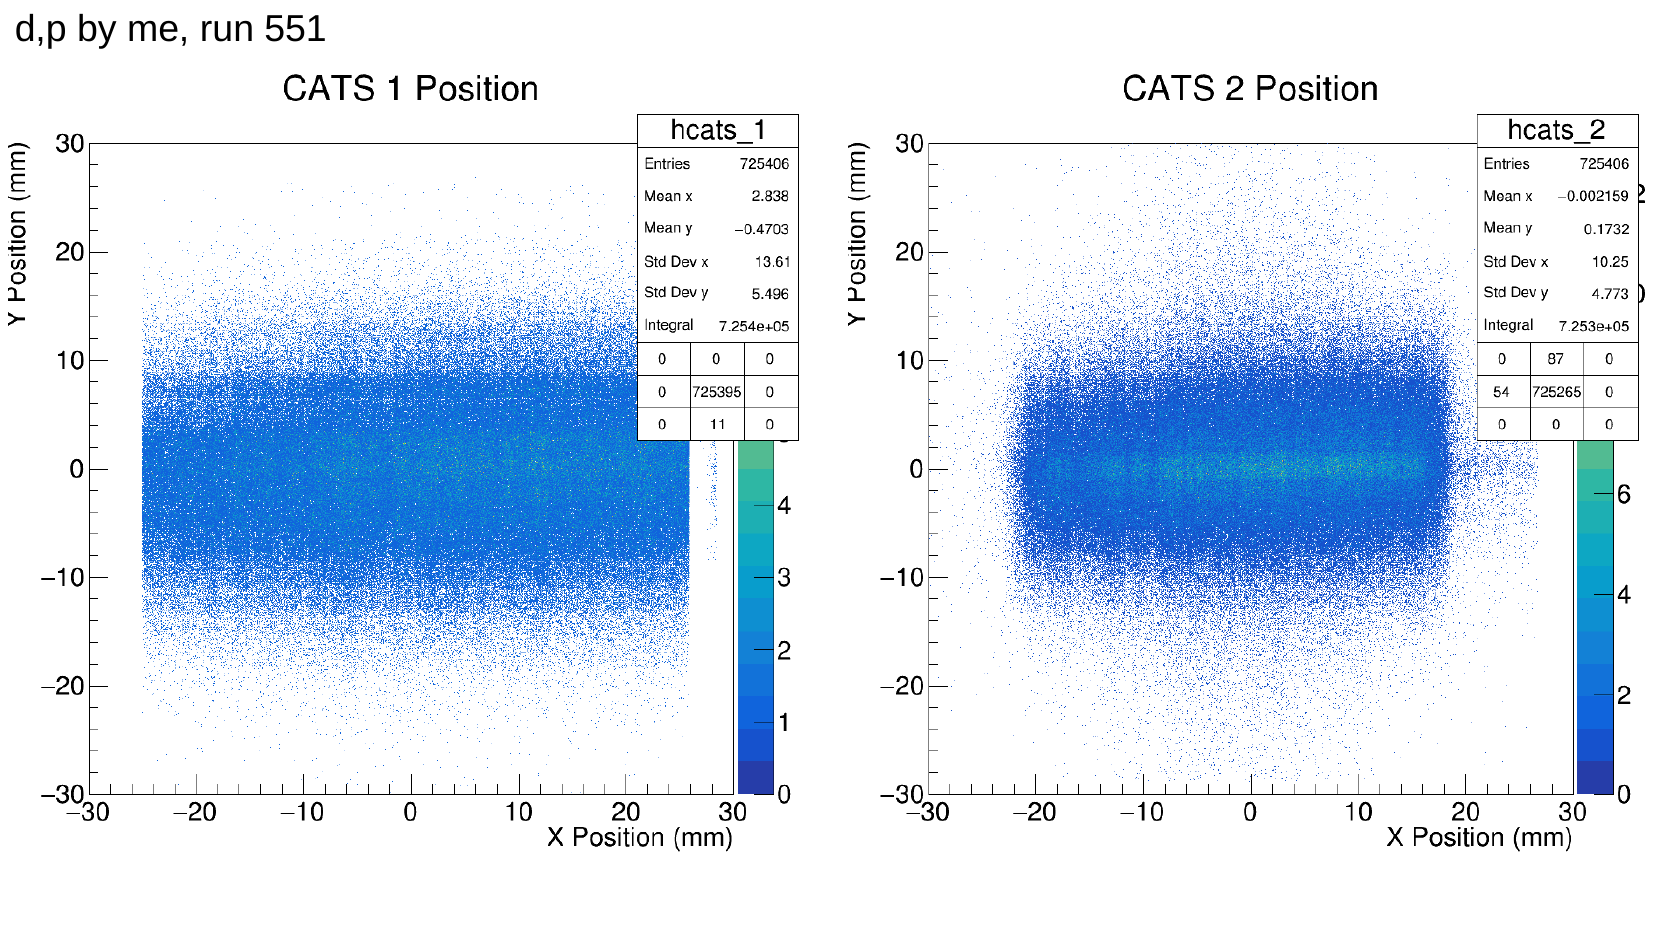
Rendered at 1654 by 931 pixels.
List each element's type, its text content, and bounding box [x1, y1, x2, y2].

picture [0, 58, 1654, 871]
text_box d,p by me, run 551 [0, 0, 376, 99]
